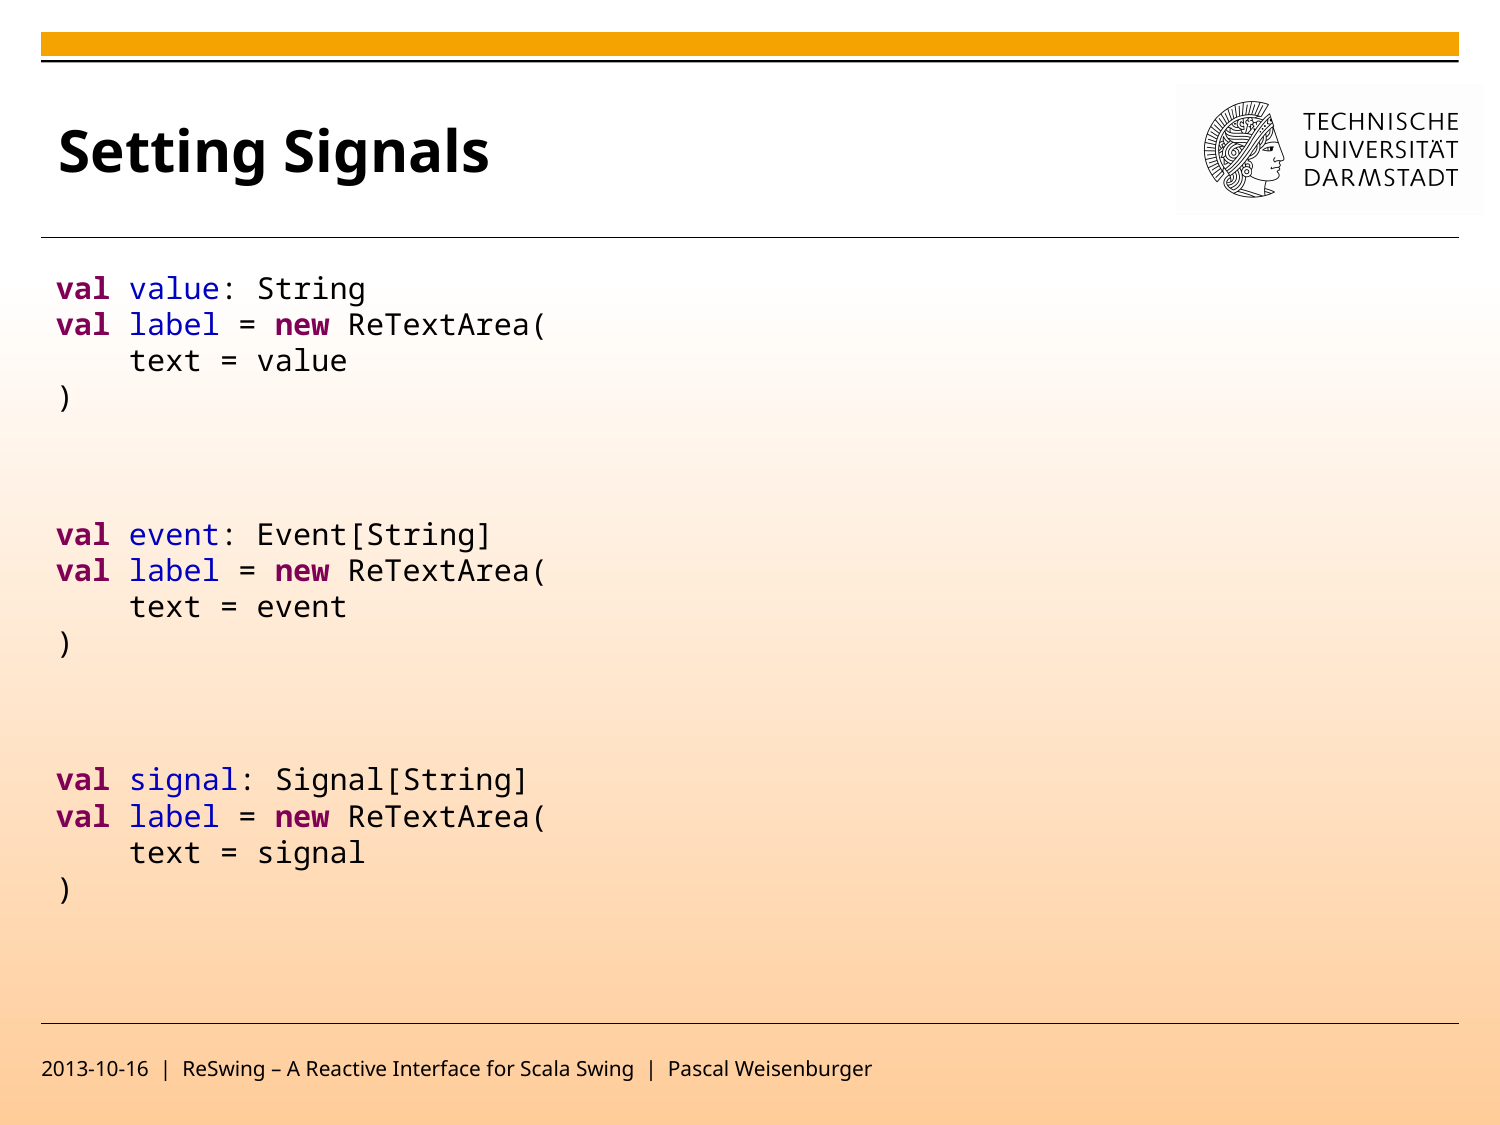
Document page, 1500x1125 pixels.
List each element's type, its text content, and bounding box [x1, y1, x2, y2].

list val value: String val label = new ReTextArea( text = value ) val event: Event[String] val label = new ReTextArea( text = event ) val signal: Signal[String] val label = new ReTextArea( text = signal ) [41, 261, 1459, 914]
picture [1187, 84, 1484, 215]
title Setting Signals [58, 80, 1187, 218]
